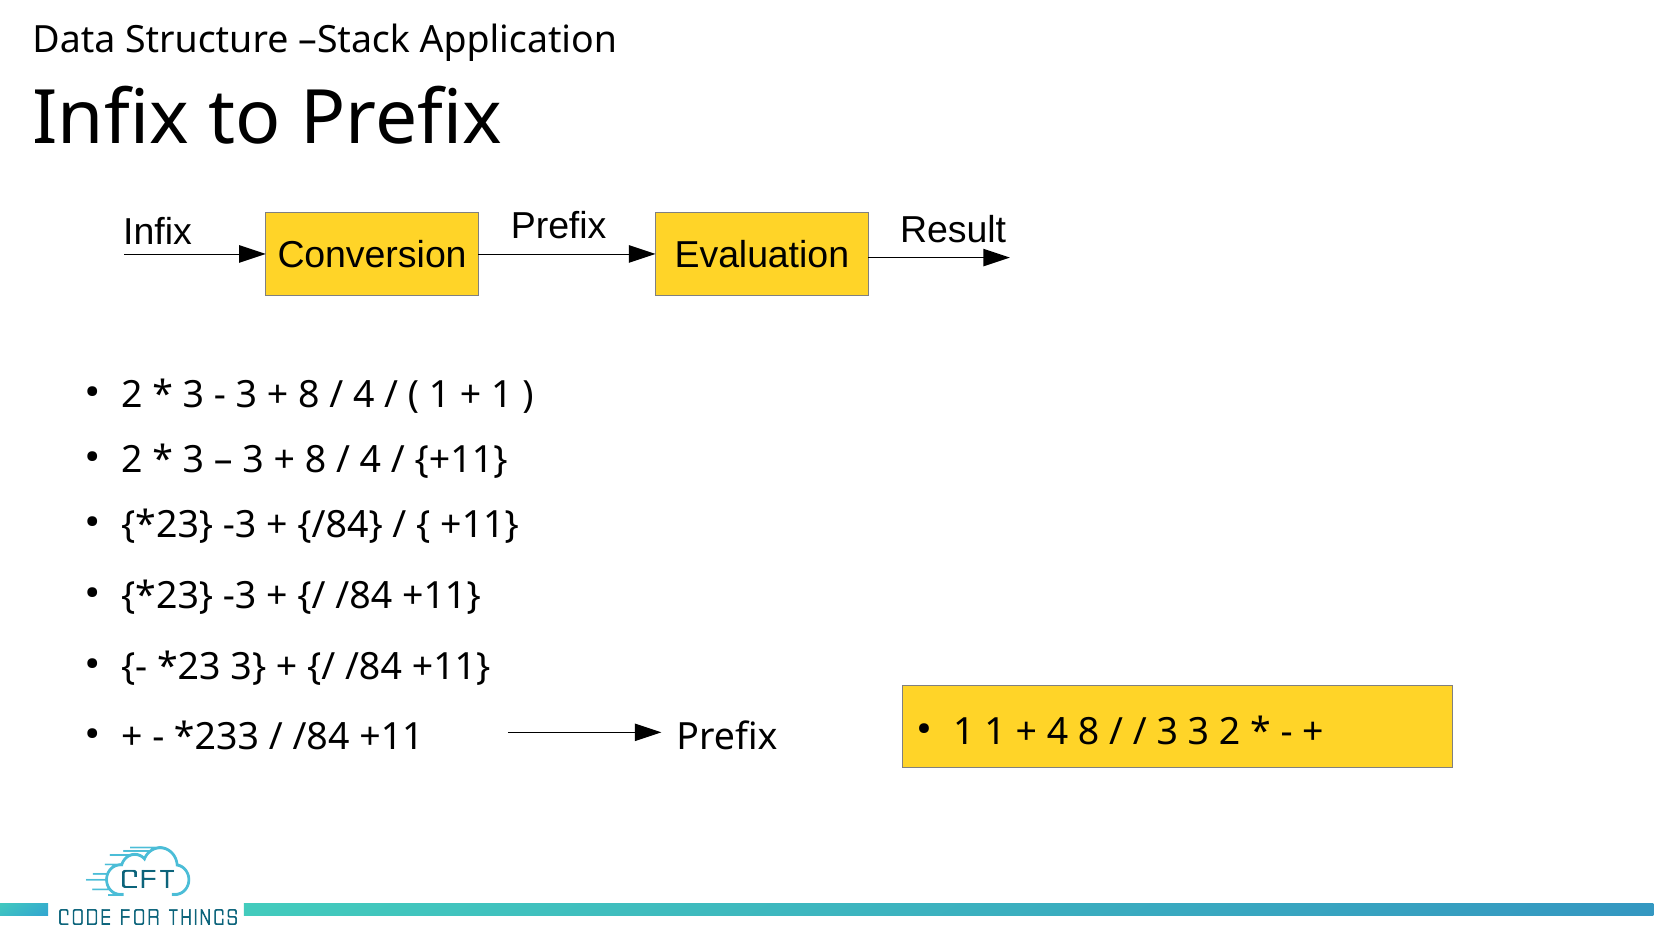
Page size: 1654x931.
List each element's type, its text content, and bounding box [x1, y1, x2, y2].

text_box {*23} -3 + {/ /84 +11} [70, 561, 644, 621]
text_box {*23} -3 + {/84} / { +11} [70, 490, 662, 550]
text_box 1 1 + 4 8 / / 3 3 2 * - + [902, 696, 1430, 756]
text_box [902, 685, 1453, 768]
picture [59, 846, 237, 925]
text_box 2 * 3 - 3 + 8 / 4 / ( 1 + 1 ) [70, 360, 633, 420]
text_box Infix [108, 203, 207, 260]
text_box + - *233 / /84 +11 Prefix [70, 702, 827, 761]
title Data Structure –Stack Application Infix to Prefix [32, 12, 1536, 166]
text_box Evaluation [655, 212, 869, 296]
text_box Prefix [496, 197, 639, 254]
text_box 2 * 3 – 3 + 8 / 4 / {+11} [70, 425, 596, 485]
text_box Result [885, 200, 1022, 258]
text_box Conversion [265, 212, 479, 296]
text_box {- *23 3} + {/ /84 +11} [70, 631, 590, 692]
